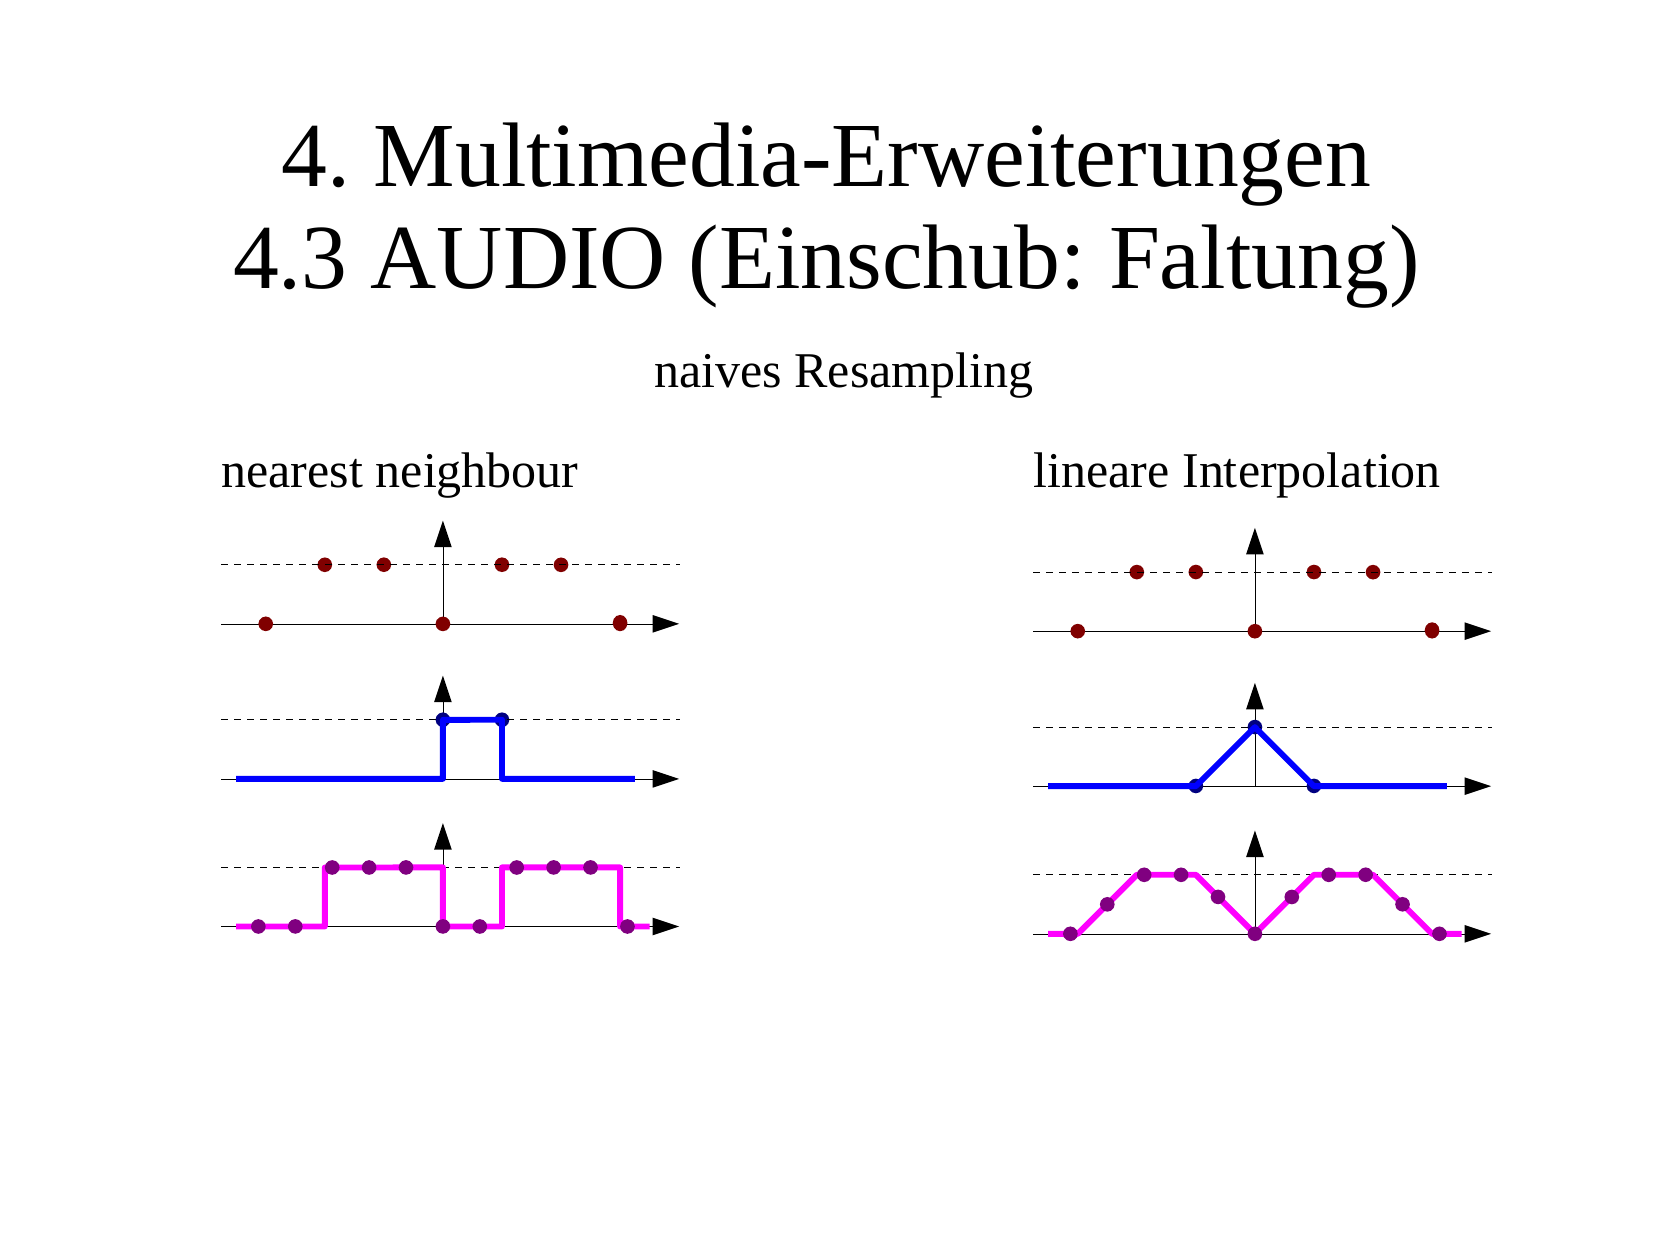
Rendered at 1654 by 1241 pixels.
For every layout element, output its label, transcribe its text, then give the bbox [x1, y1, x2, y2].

text_box [1173, 867, 1189, 883]
text_box [509, 860, 525, 875]
text_box [1210, 889, 1226, 905]
text_box [1247, 719, 1263, 729]
text_box [1306, 564, 1322, 580]
title 4. Multimedia-Erweiterungen 4.3 AUDIO (Einschub: Faltung) [121, 102, 1534, 311]
text_box [1321, 867, 1337, 883]
text_box [250, 919, 266, 934]
text_box [1189, 778, 1198, 783]
text_box [1247, 926, 1263, 942]
text_box [620, 919, 635, 934]
text_box [553, 557, 569, 573]
text_box [435, 616, 451, 632]
text_box [1136, 867, 1152, 883]
text_box [1129, 564, 1145, 580]
text_box [361, 860, 377, 875]
text_box [1099, 896, 1115, 912]
text_box nearest neighbour [221, 442, 580, 499]
text_box [1284, 889, 1300, 905]
text_box [1365, 564, 1381, 580]
text_box [1312, 778, 1321, 783]
text_box [1424, 622, 1440, 639]
text_box lineare Interpolation [1033, 442, 1442, 499]
text_box [1062, 926, 1078, 942]
text_box [317, 557, 333, 573]
text_box [1188, 564, 1204, 580]
text_box [376, 557, 392, 573]
text_box [1306, 784, 1320, 794]
text_box [1432, 926, 1447, 942]
text_box [398, 860, 414, 875]
text_box [546, 860, 562, 875]
text_box naives Resampling [654, 343, 1034, 399]
text_box [435, 712, 450, 726]
text_box [324, 860, 340, 875]
text_box [495, 712, 510, 727]
text_box [435, 919, 451, 934]
text_box [472, 919, 488, 934]
text_box [287, 919, 303, 934]
text_box [1189, 785, 1204, 794]
text_box [583, 860, 598, 875]
text_box [1395, 896, 1410, 912]
text_box [258, 616, 274, 632]
text_box [1070, 623, 1086, 639]
text_box [1358, 867, 1374, 883]
text_box [1247, 623, 1263, 639]
text_box [612, 614, 628, 632]
text_box [494, 557, 510, 573]
